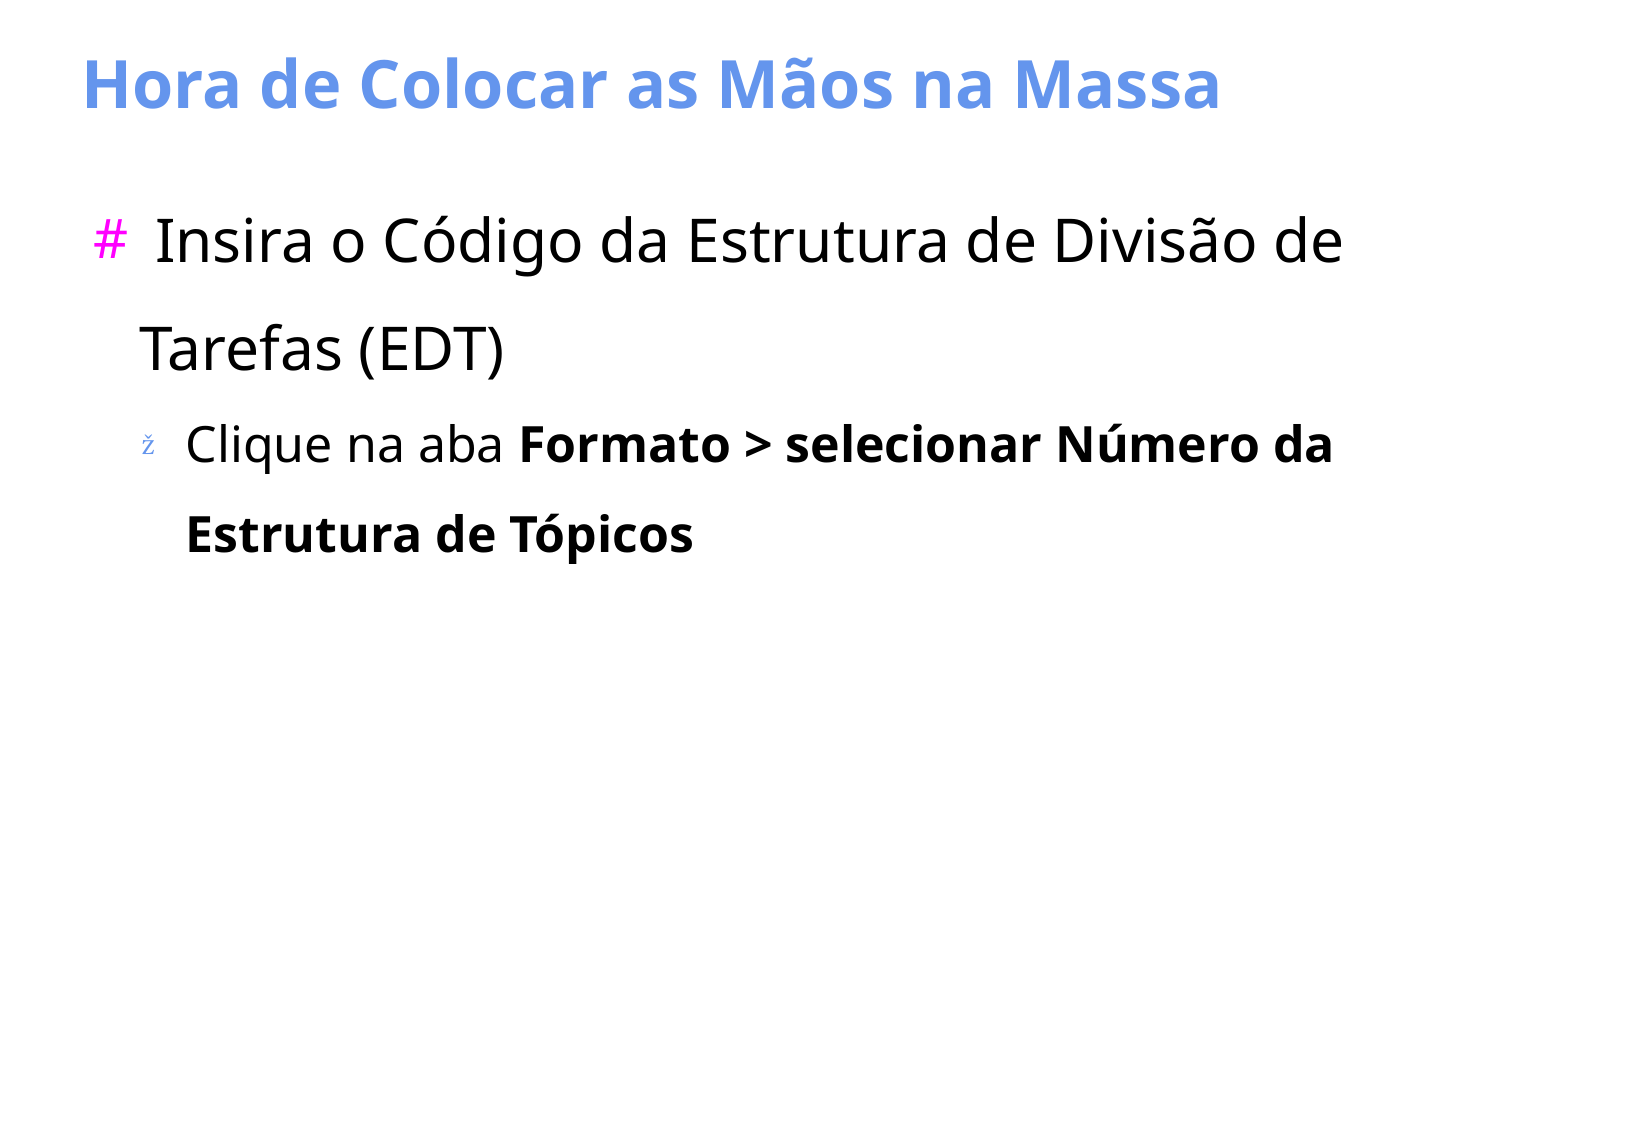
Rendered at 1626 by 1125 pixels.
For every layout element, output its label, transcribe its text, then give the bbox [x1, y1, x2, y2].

title Hora de Colocar as Mãos na Massa [81, 41, 1544, 122]
list Insira o Código da Estrutura de Divisão de Tarefas (EDT) Clique na aba Formato > selecionar Número da Estrutura de Tópicos [81, 165, 1544, 1016]
